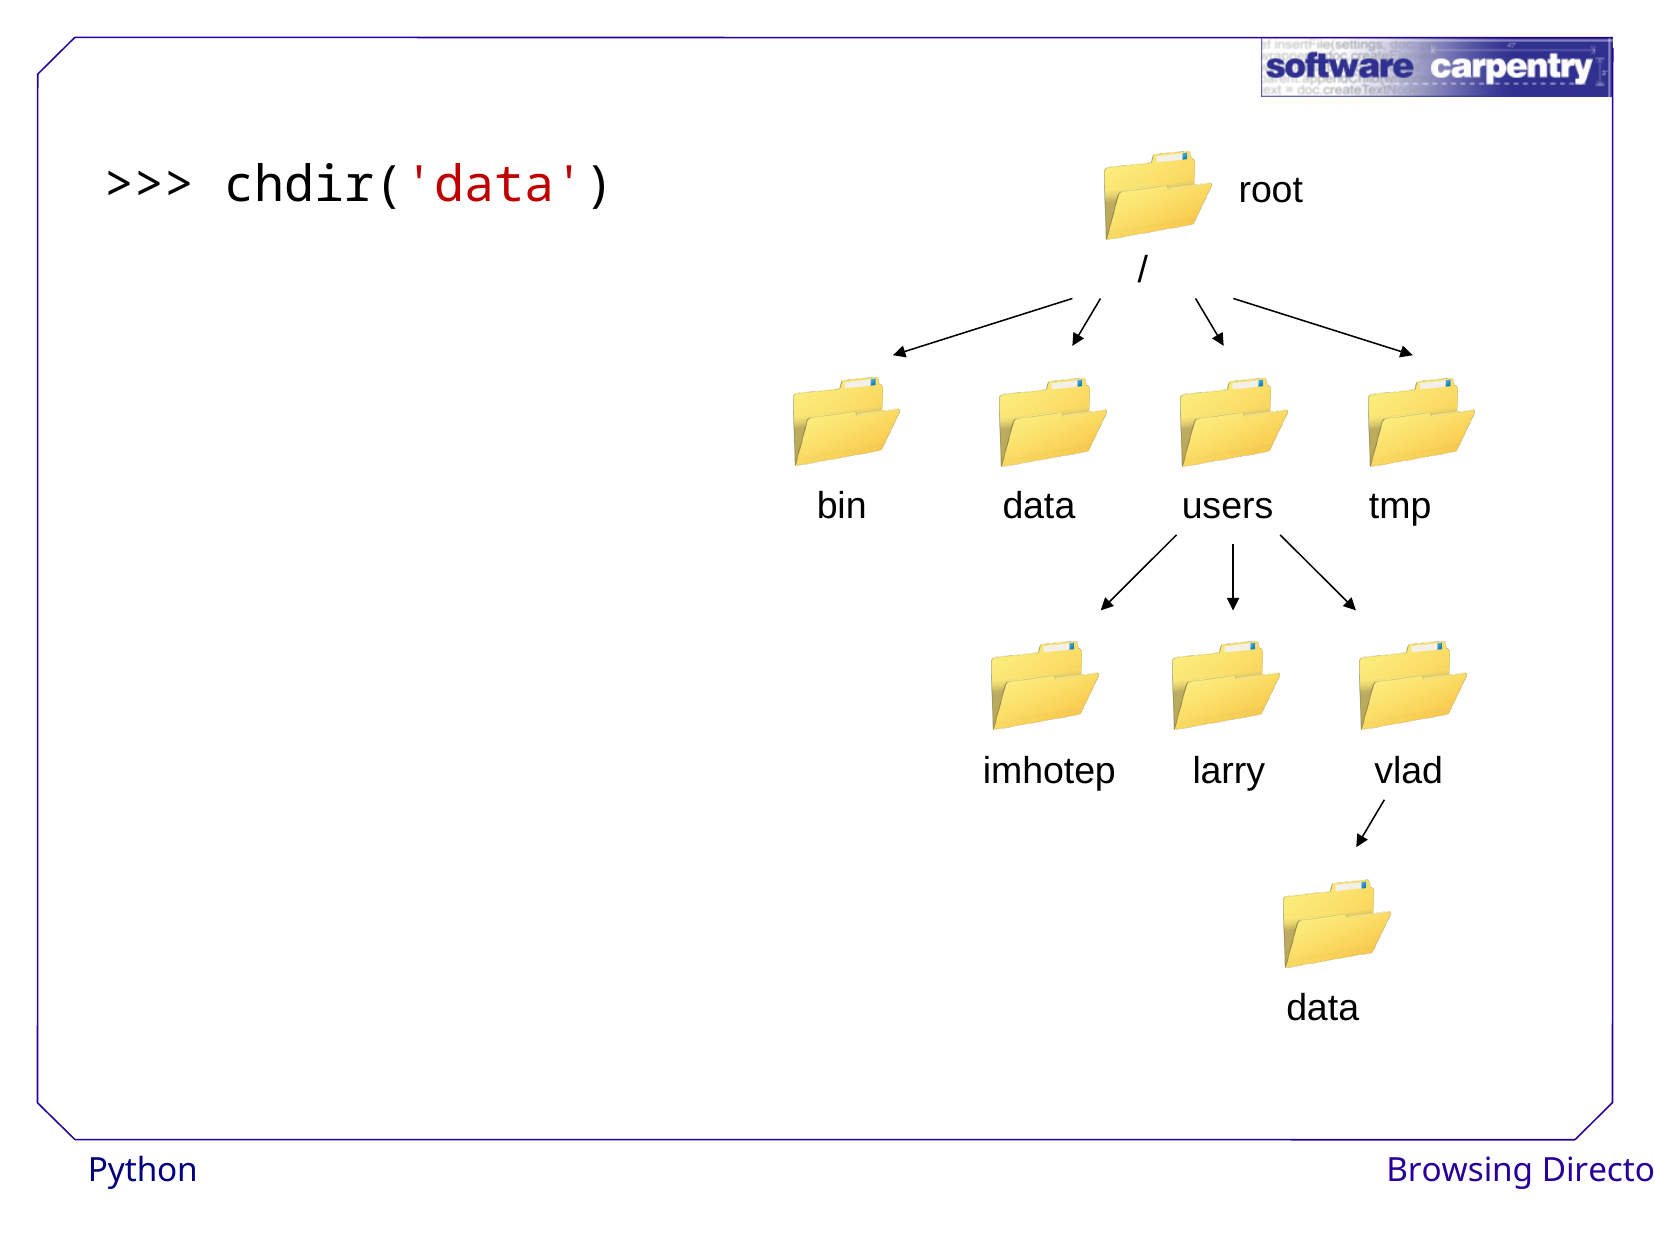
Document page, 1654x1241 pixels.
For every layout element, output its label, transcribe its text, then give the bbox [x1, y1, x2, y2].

picture [987, 627, 1103, 743]
picture [1364, 364, 1479, 480]
picture [1100, 137, 1216, 253]
text_box / [1122, 253, 1163, 300]
text_box >>> chdir('data') [89, 128, 1512, 1037]
text_box tmp [1354, 477, 1447, 536]
text_box users [1166, 477, 1289, 536]
text_box root [1223, 161, 1318, 219]
text_box data [987, 477, 1091, 536]
picture [1176, 364, 1292, 480]
text_box larry [1177, 743, 1281, 800]
picture [1168, 627, 1284, 743]
picture [789, 363, 904, 479]
picture [1279, 866, 1395, 981]
picture [1261, 39, 1613, 97]
text_box vlad [1359, 743, 1458, 800]
text_box bin [801, 479, 882, 536]
text_box imhotep [968, 742, 1131, 800]
picture [1355, 627, 1471, 743]
text_box data [1271, 979, 1374, 1037]
picture [995, 364, 1111, 480]
